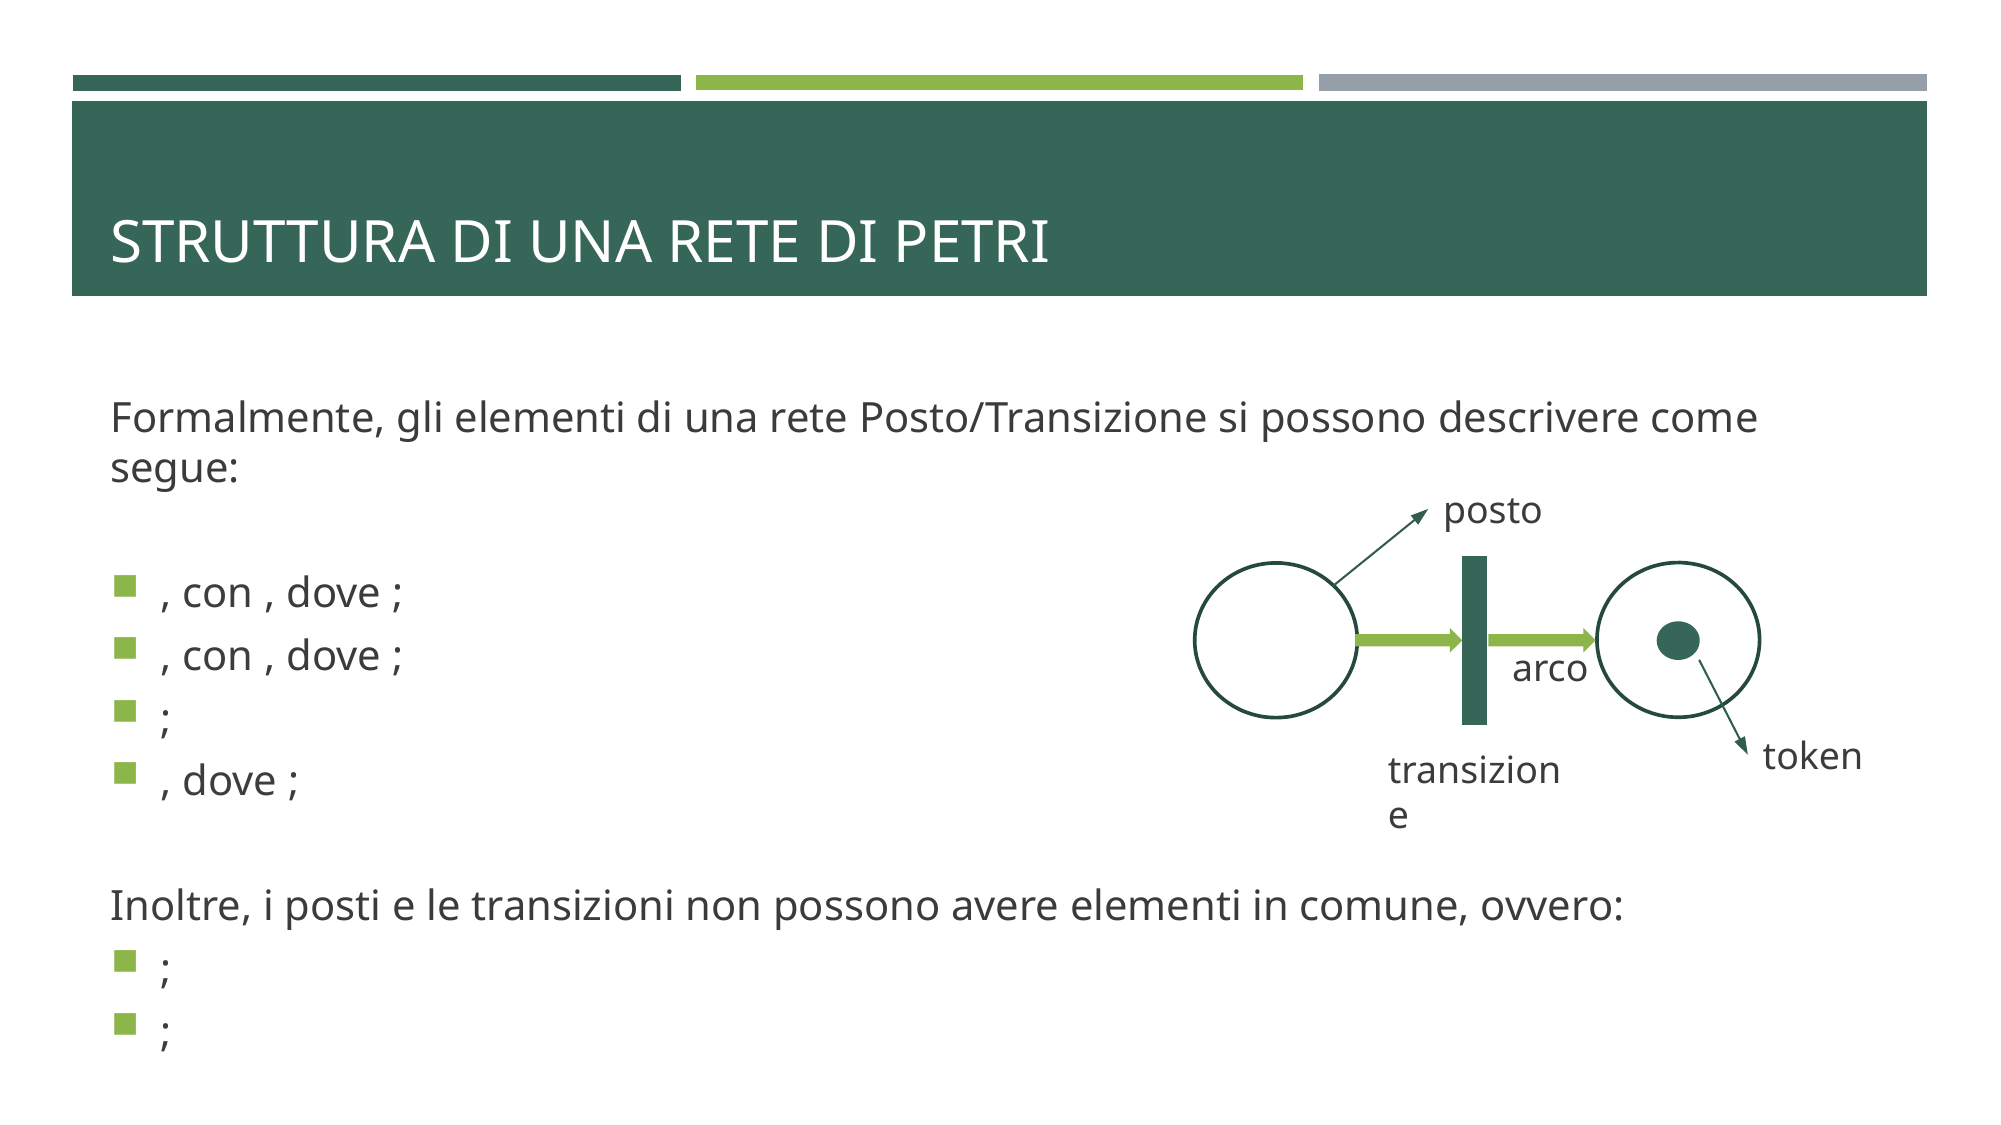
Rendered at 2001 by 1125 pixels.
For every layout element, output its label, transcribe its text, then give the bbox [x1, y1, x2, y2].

list Formalmente, gli elementi di una rete Posto/Transizione si possono descrivere come segue: , con , dove ; , con , dove ; ; , dove ; Inoltre, i posti e le transizioni non possono avere elementi in comune, ovvero: ; ; [95, 346, 1905, 1099]
text_box transizione [1372, 738, 1588, 796]
title Struttura di una rete di petri [95, 115, 1905, 282]
text_box arco [1496, 636, 1609, 693]
text_box [1488, 628, 1592, 647]
text_box posto [1428, 478, 1580, 536]
text_box [1597, 562, 1760, 718]
text_box token [1747, 724, 1905, 781]
text_box [1194, 556, 1487, 725]
